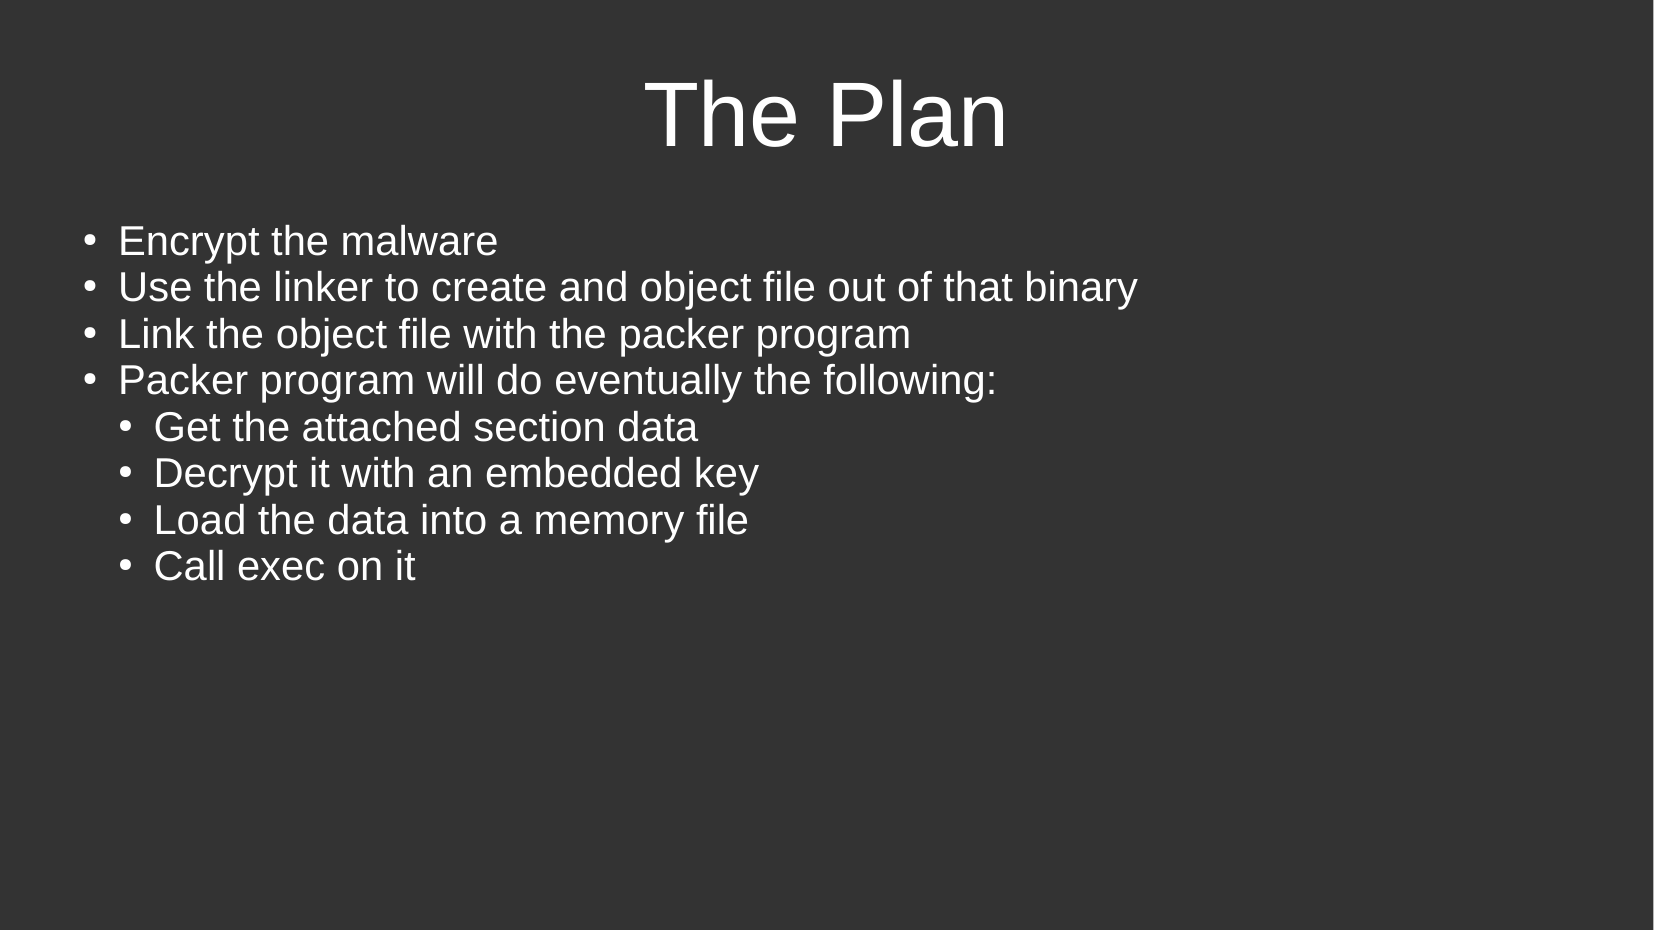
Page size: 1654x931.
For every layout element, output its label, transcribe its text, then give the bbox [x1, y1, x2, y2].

subtitle Encrypt the malware Use the linker to create and object file out of that binary Link the object file with the packer program Packer program will do eventually the following: Get the attached section data Decrypt it with an embedded key Load the data into a memory file Call exec on it [82, 217, 1571, 758]
title The Plan [82, 37, 1571, 193]
